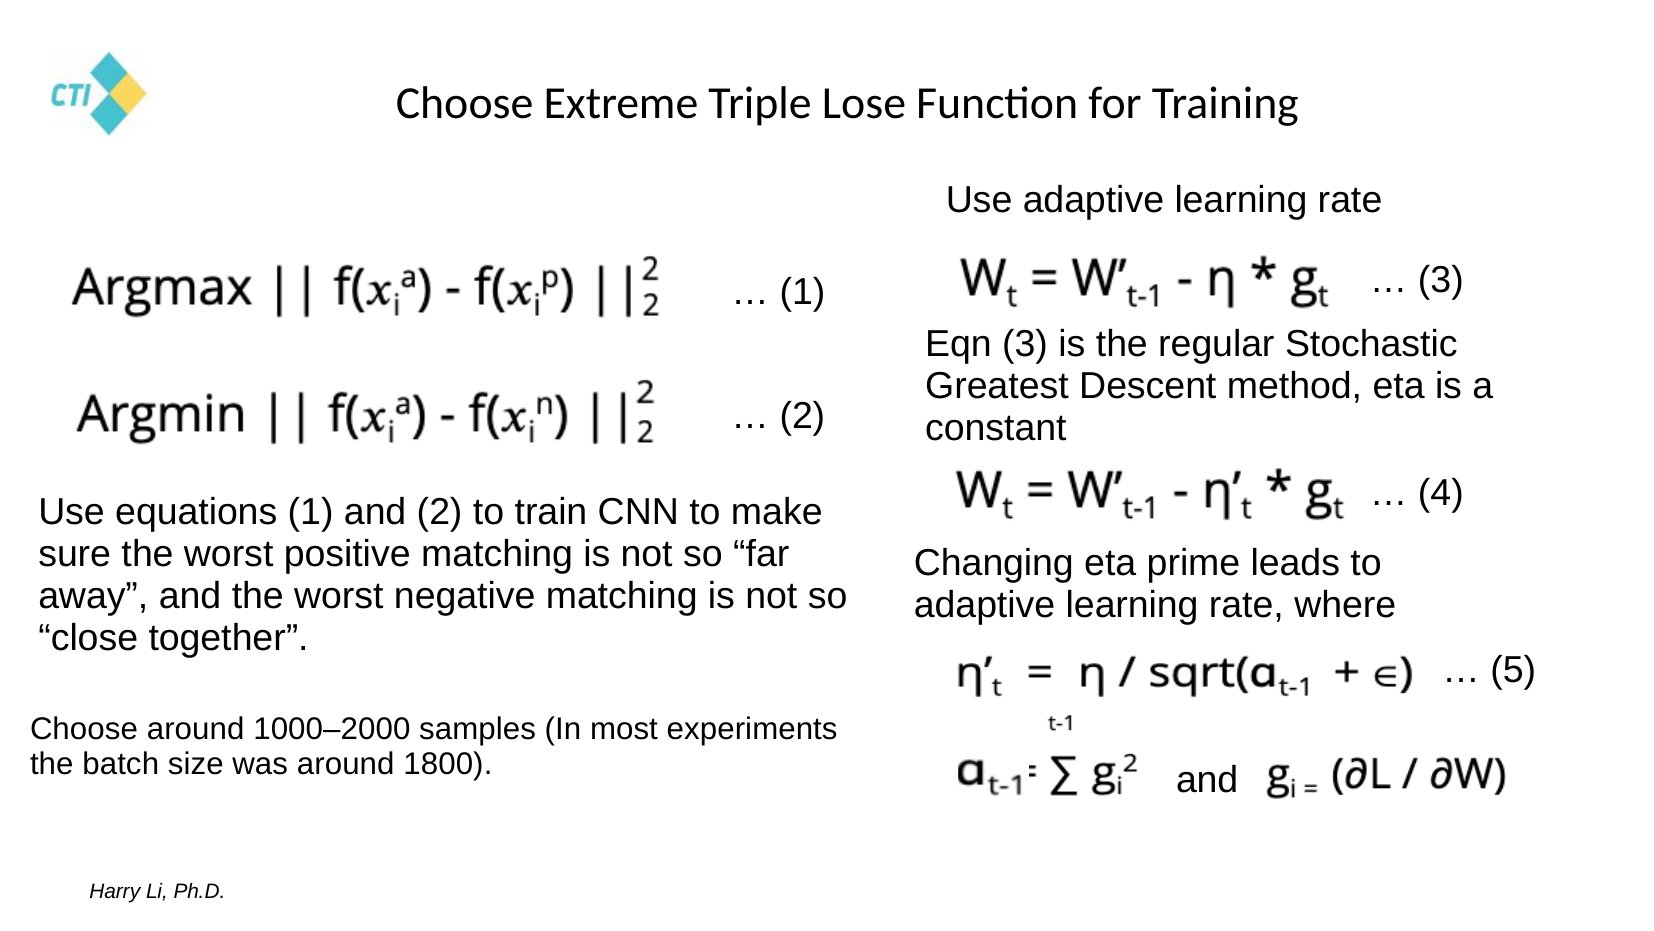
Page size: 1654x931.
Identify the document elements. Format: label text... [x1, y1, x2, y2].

text_box … (4) [1355, 463, 1567, 521]
text_box Choose around 1000–2000 samples (In most experiments the batch size was around 1800). [15, 704, 886, 790]
picture [71, 374, 666, 460]
picture [942, 456, 1349, 528]
text_box Eqn (3) is the regular Stochastic Greatest Descent method, eta is a constant [910, 315, 1540, 457]
text_box Use adaptive learning rate [931, 170, 1555, 228]
picture [1261, 744, 1518, 808]
text_box Changing eta prime leads to adaptive learning rate, where [899, 534, 1539, 633]
text_box Use equations (1) and (2) to train CNN to make sure the worst positive matching is not so “far away”, and the worst negative matching is not so “close together”. [23, 483, 863, 667]
text_box and [1161, 751, 1254, 809]
text_box … (3) [1355, 251, 1567, 309]
picture [60, 193, 692, 330]
text_box Choose Extreme Triple Lose Function for Training [214, 65, 1471, 135]
picture [51, 47, 150, 138]
text_box … (2) [706, 386, 860, 444]
text_box … (5) [1427, 641, 1567, 699]
picture [951, 245, 1342, 315]
text_box Harry Li, Ph.D. [74, 870, 241, 910]
text_box … (1) [706, 262, 860, 320]
picture [923, 714, 1155, 803]
picture [951, 649, 1418, 701]
